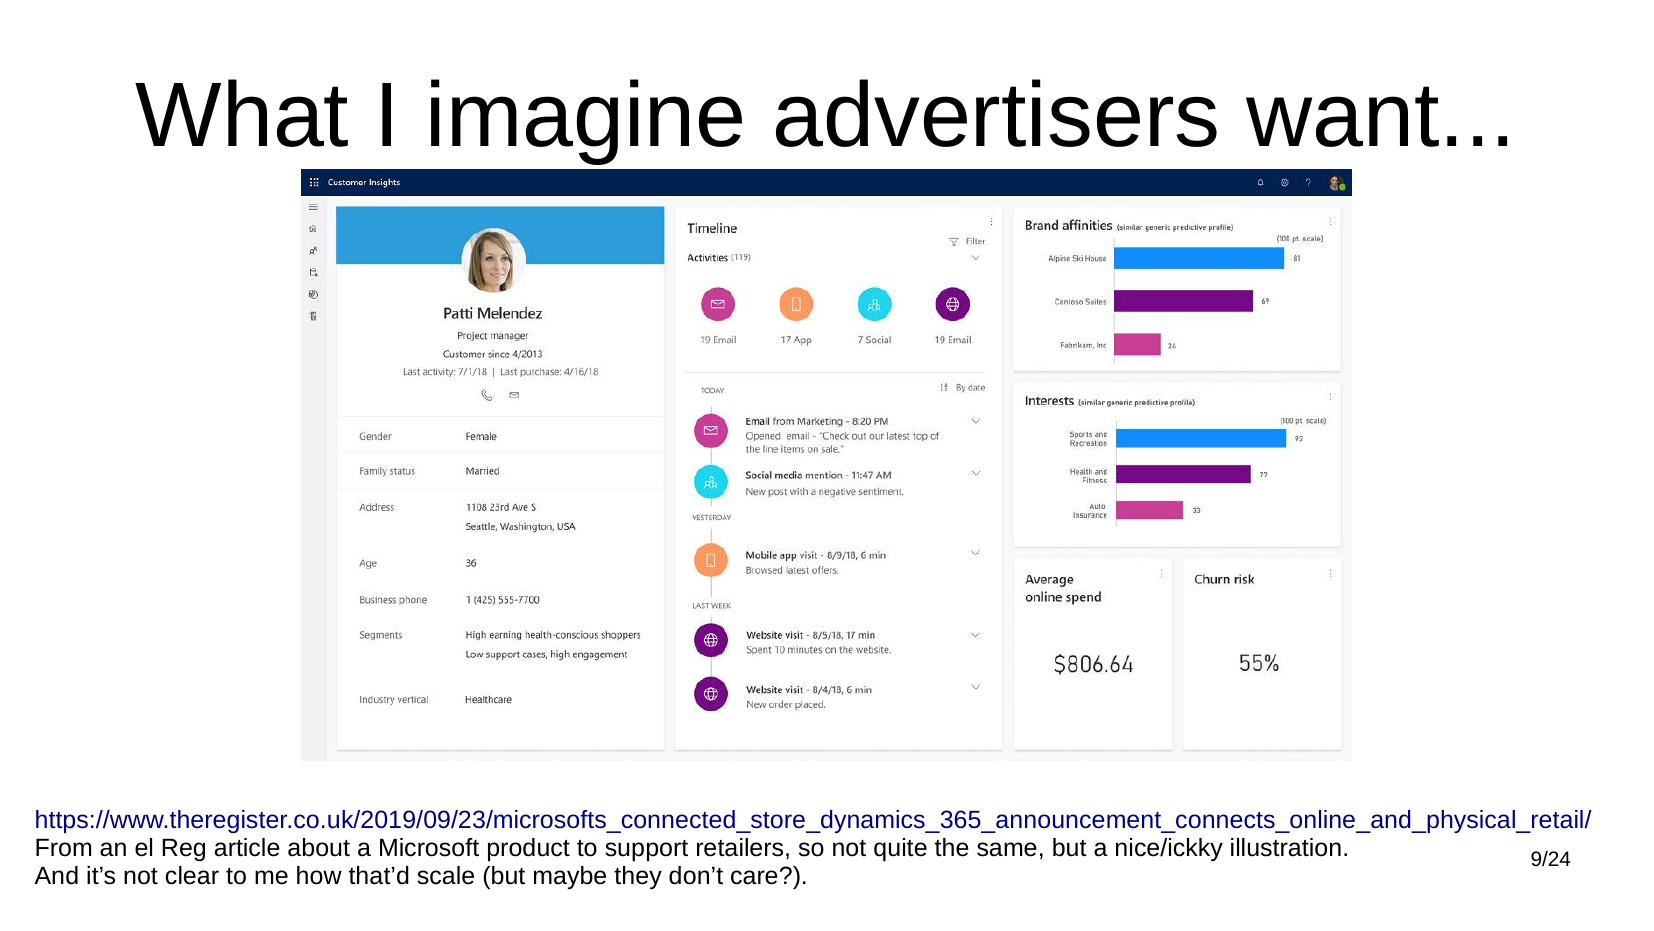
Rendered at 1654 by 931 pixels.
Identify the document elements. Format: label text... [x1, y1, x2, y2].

title What I imagine advertisers want... [82, 37, 1571, 193]
text_box https://www.theregister.co.uk/2019/09/23/microsofts_connected_store_dynamics_365_announcement_connects_online_and_physical_retail/ From an el Reg article about a Microsoft product to support retailers, so not quite the same, but a nice/ickky illustration. And it’s not clear to me how that’d scale (but maybe they don’t care?). [19, 798, 1630, 898]
picture [301, 169, 1352, 761]
